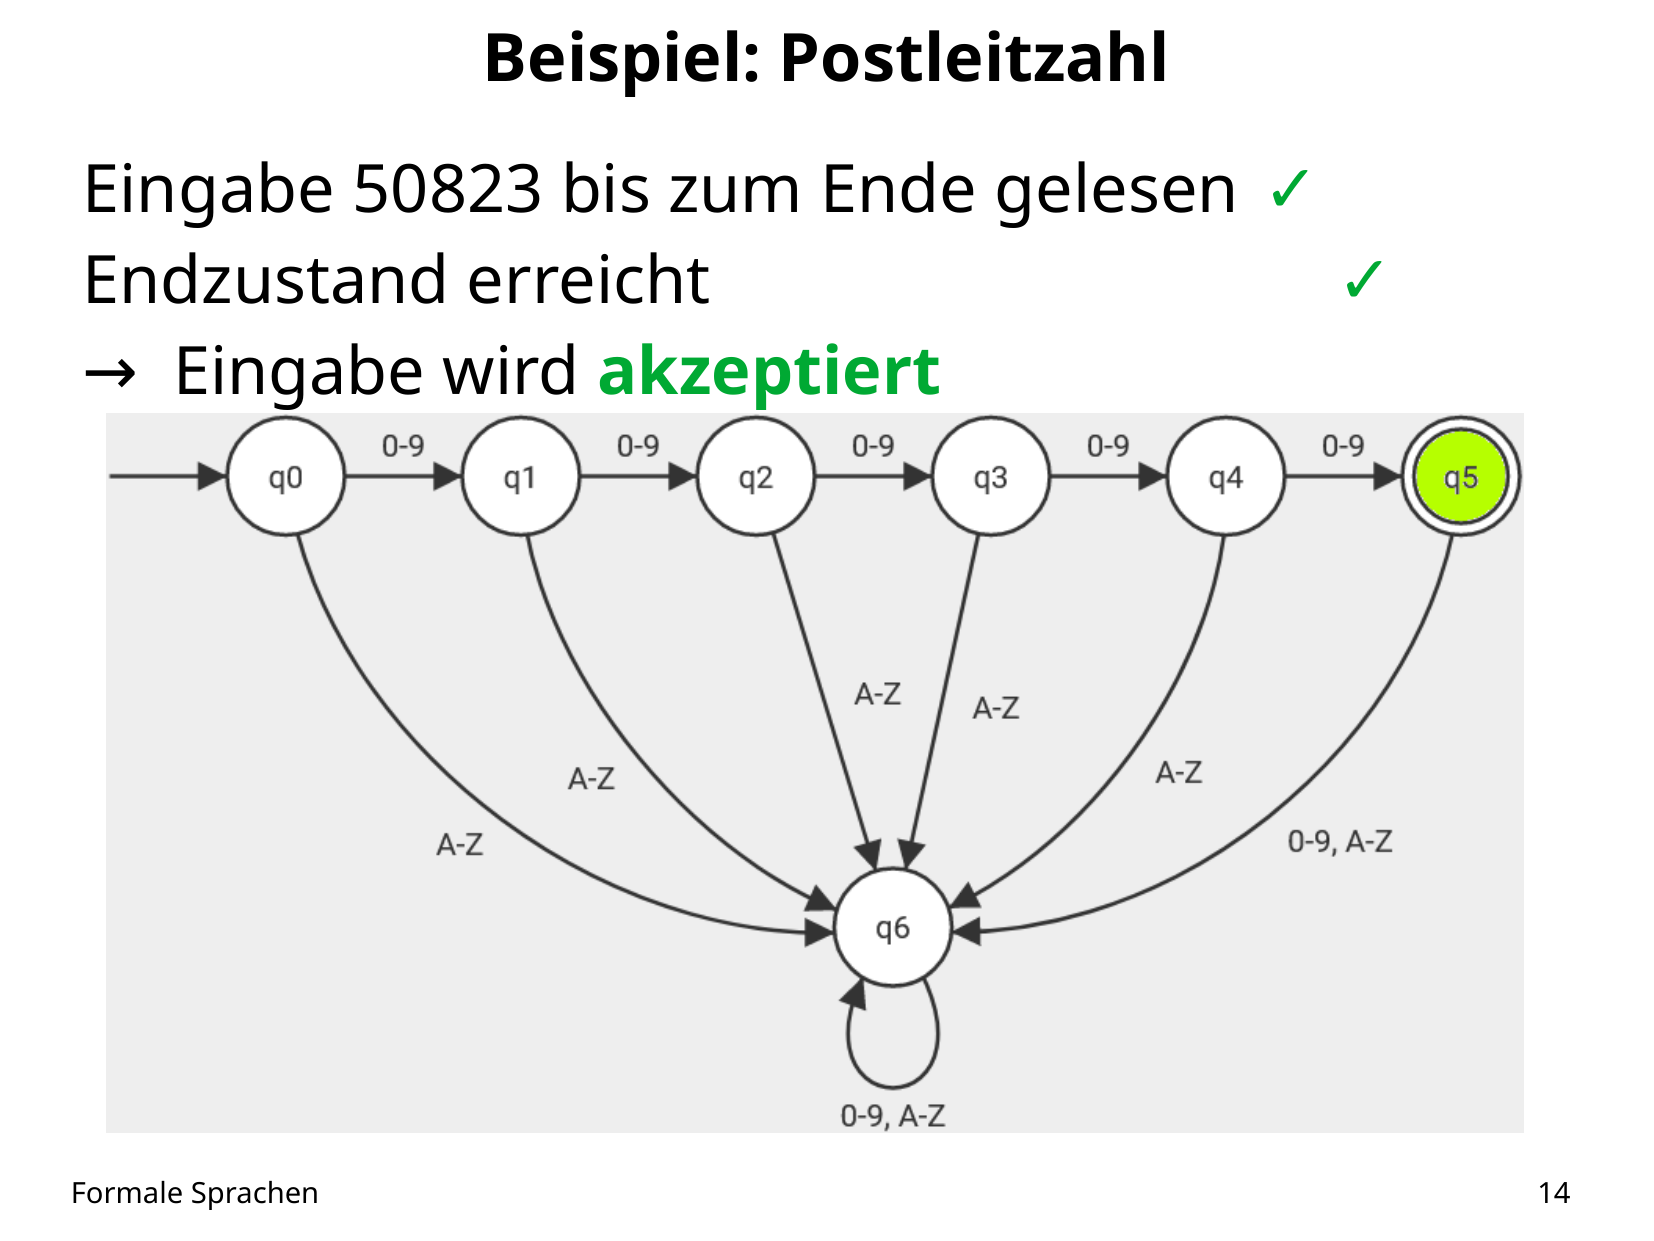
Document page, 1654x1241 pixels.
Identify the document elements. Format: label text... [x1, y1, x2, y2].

list Eingabe 50823 bis zum Ende gelesen ✓ Endzustand erreicht ✓ → Eingabe wird akzeptiert [82, 141, 1571, 1123]
title Beispiel: Postleitzahl [0, 5, 1654, 107]
picture [106, 413, 1524, 1133]
